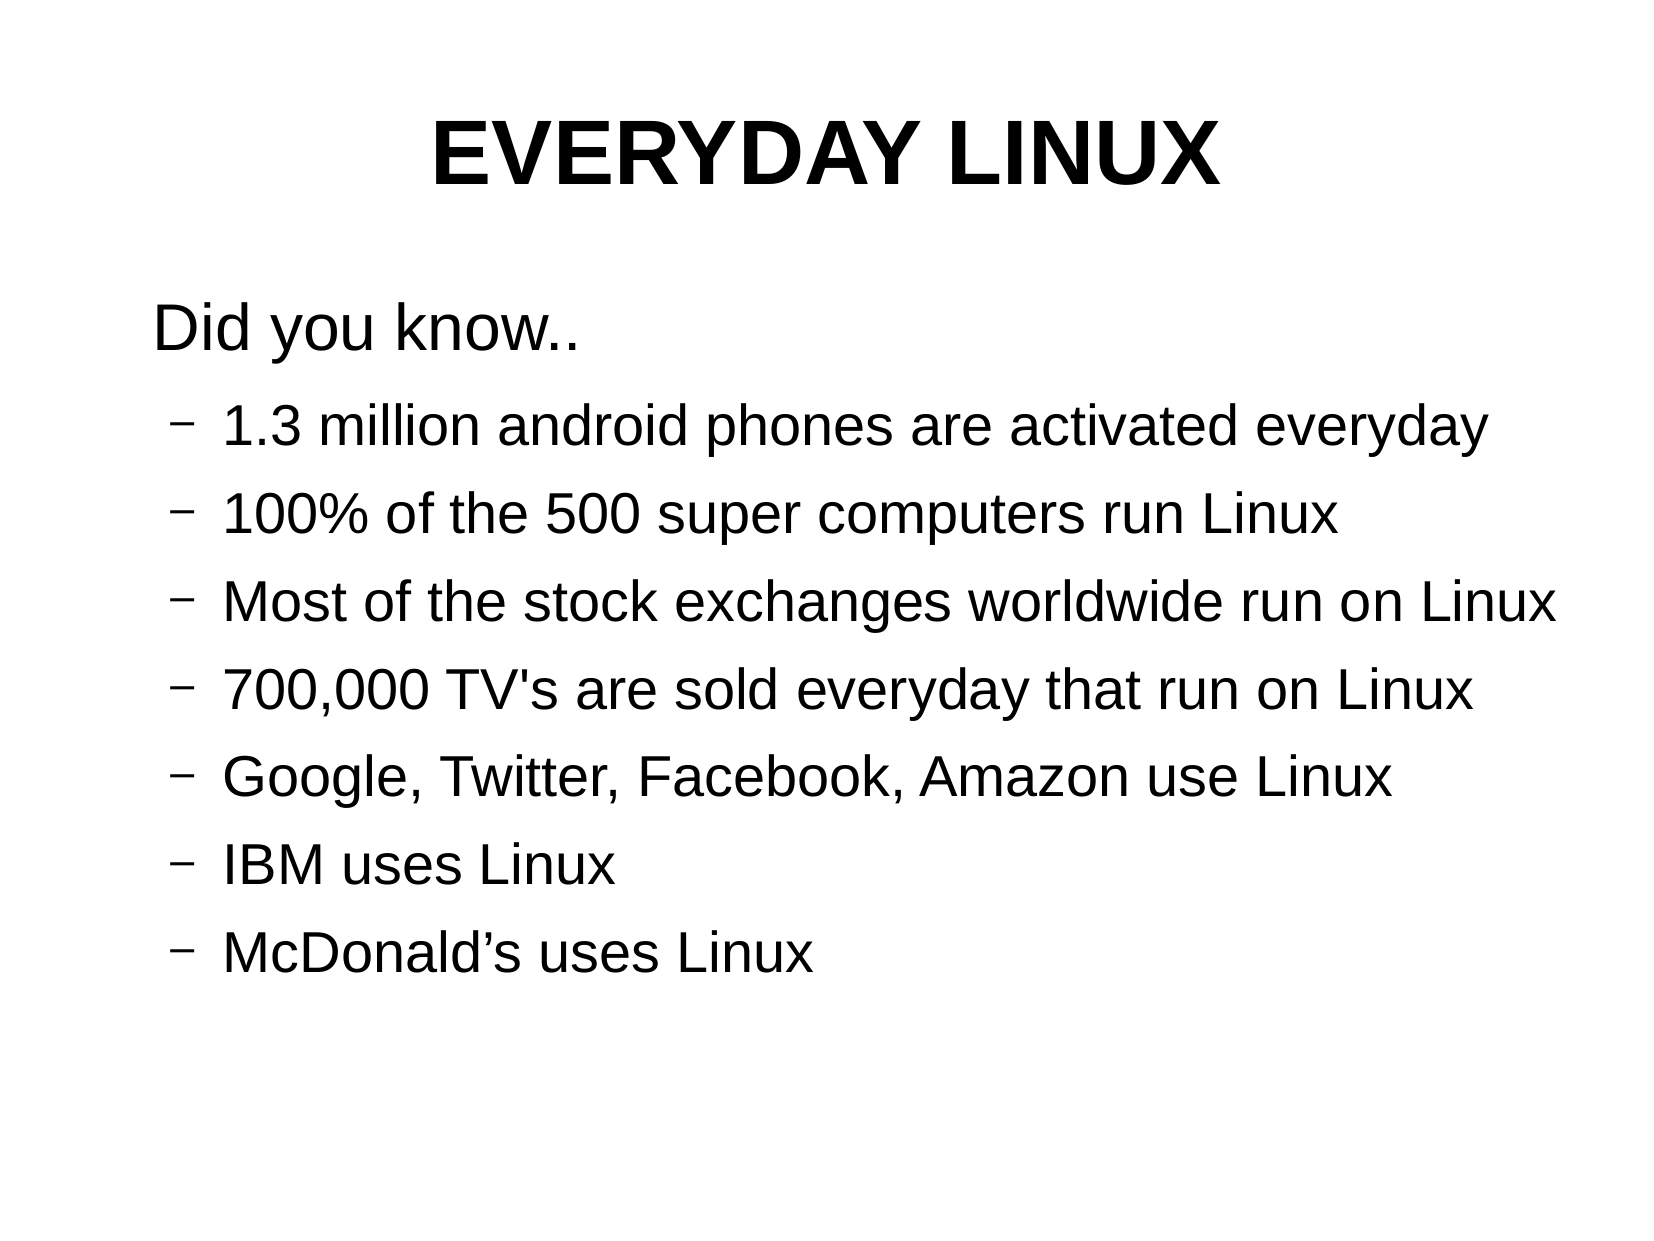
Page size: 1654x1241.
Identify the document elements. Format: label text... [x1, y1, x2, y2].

list Did you know.. 1.3 million android phones are activated everyday 100% of the 500 super computers run Linux Most of the stock exchanges worldwide run on Linux 700,000 TV's are sold everyday that run on Linux Google, Twitter, Facebook, Amazon use Linux IBM uses Linux McDonald’s uses Linux [82, 290, 1571, 1010]
title EVERYDAY LINUX [82, 49, 1571, 257]
